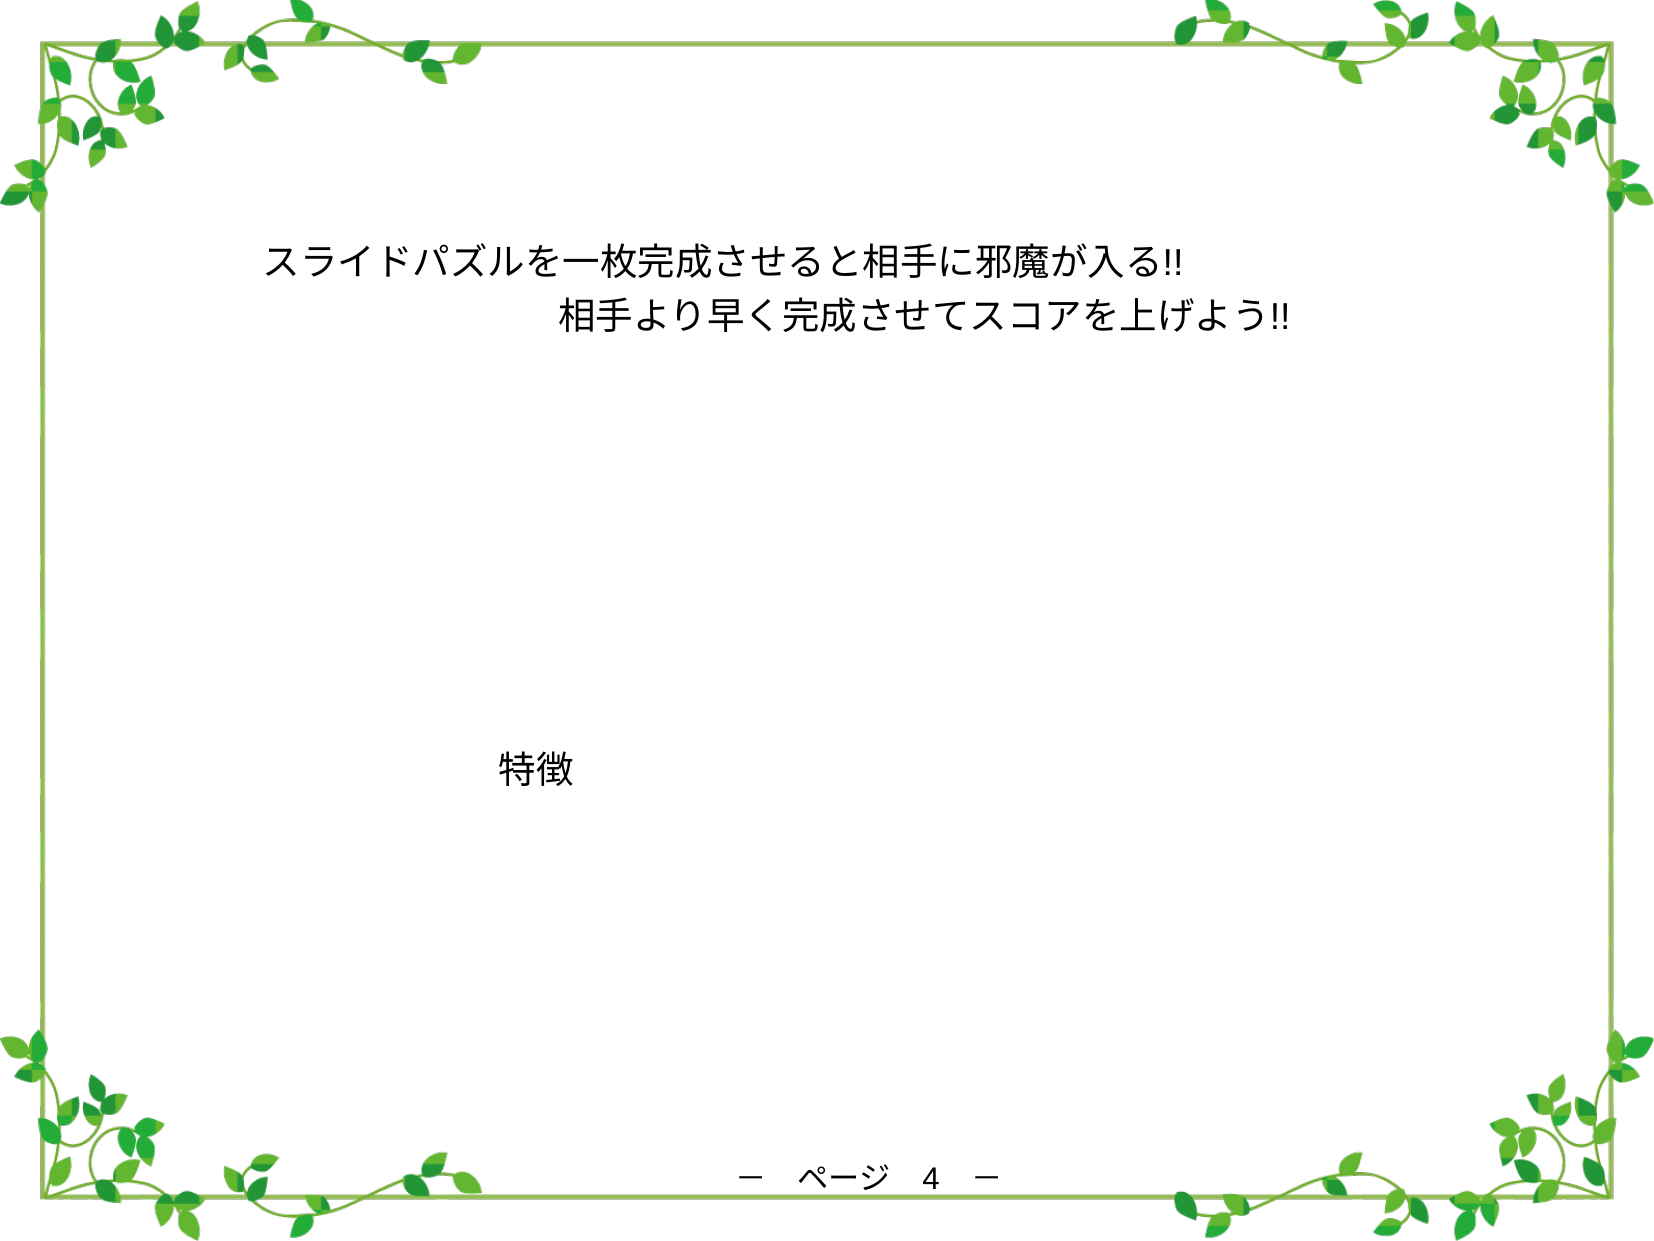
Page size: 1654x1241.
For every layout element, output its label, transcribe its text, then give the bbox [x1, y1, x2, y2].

text_box スライドパズルを一枚完成させると相手に邪魔が入る!! 相手より早く完成させてスコアを上げよう!! [248, 224, 1225, 324]
text_box － ページ 4 － [720, 1145, 980, 1196]
picture [0, 0, 1654, 1241]
